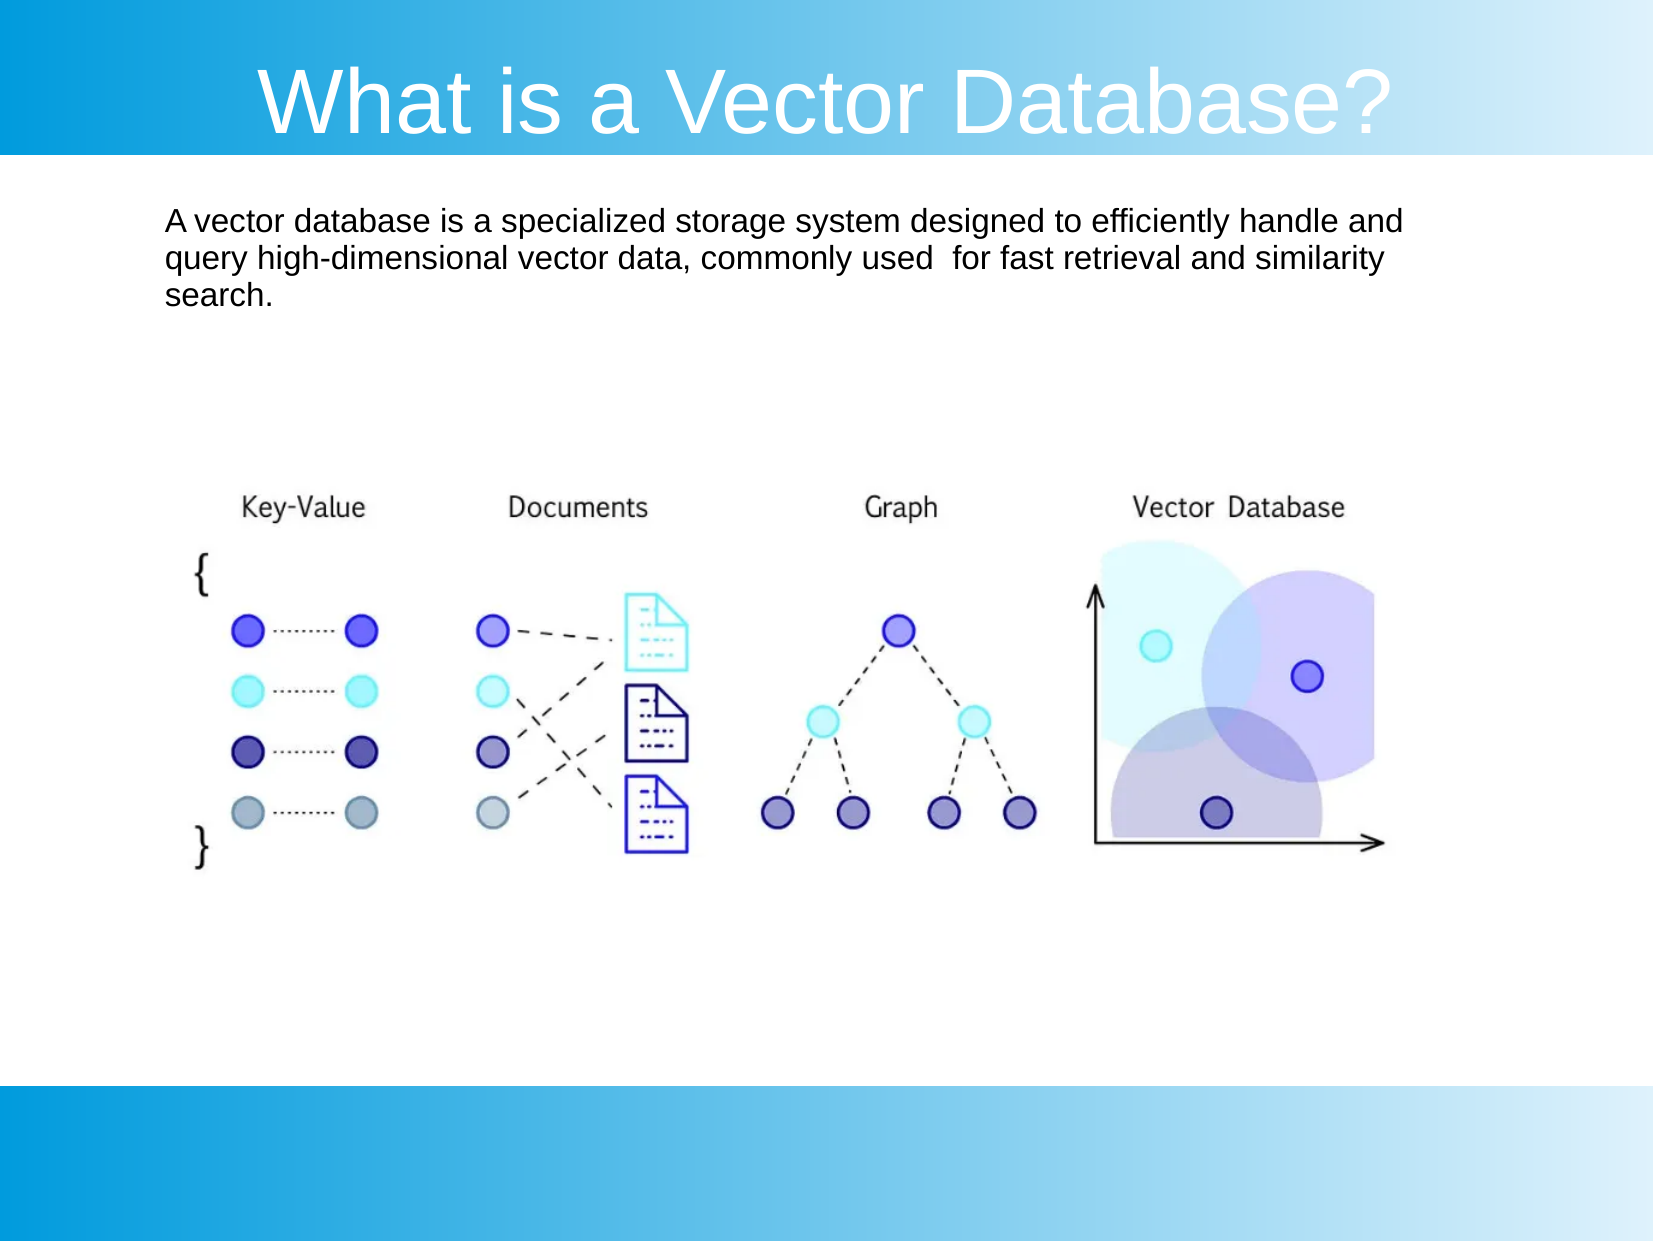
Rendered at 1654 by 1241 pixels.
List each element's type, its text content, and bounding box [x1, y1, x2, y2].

title What is a Vector Database? [82, 49, 1571, 155]
picture [165, 374, 1396, 991]
text_box A vector database is a specialized storage system designed to efficiently handle and query high-dimensional vector data, commonly used for fast retrieval and similarity search. [150, 195, 1471, 331]
